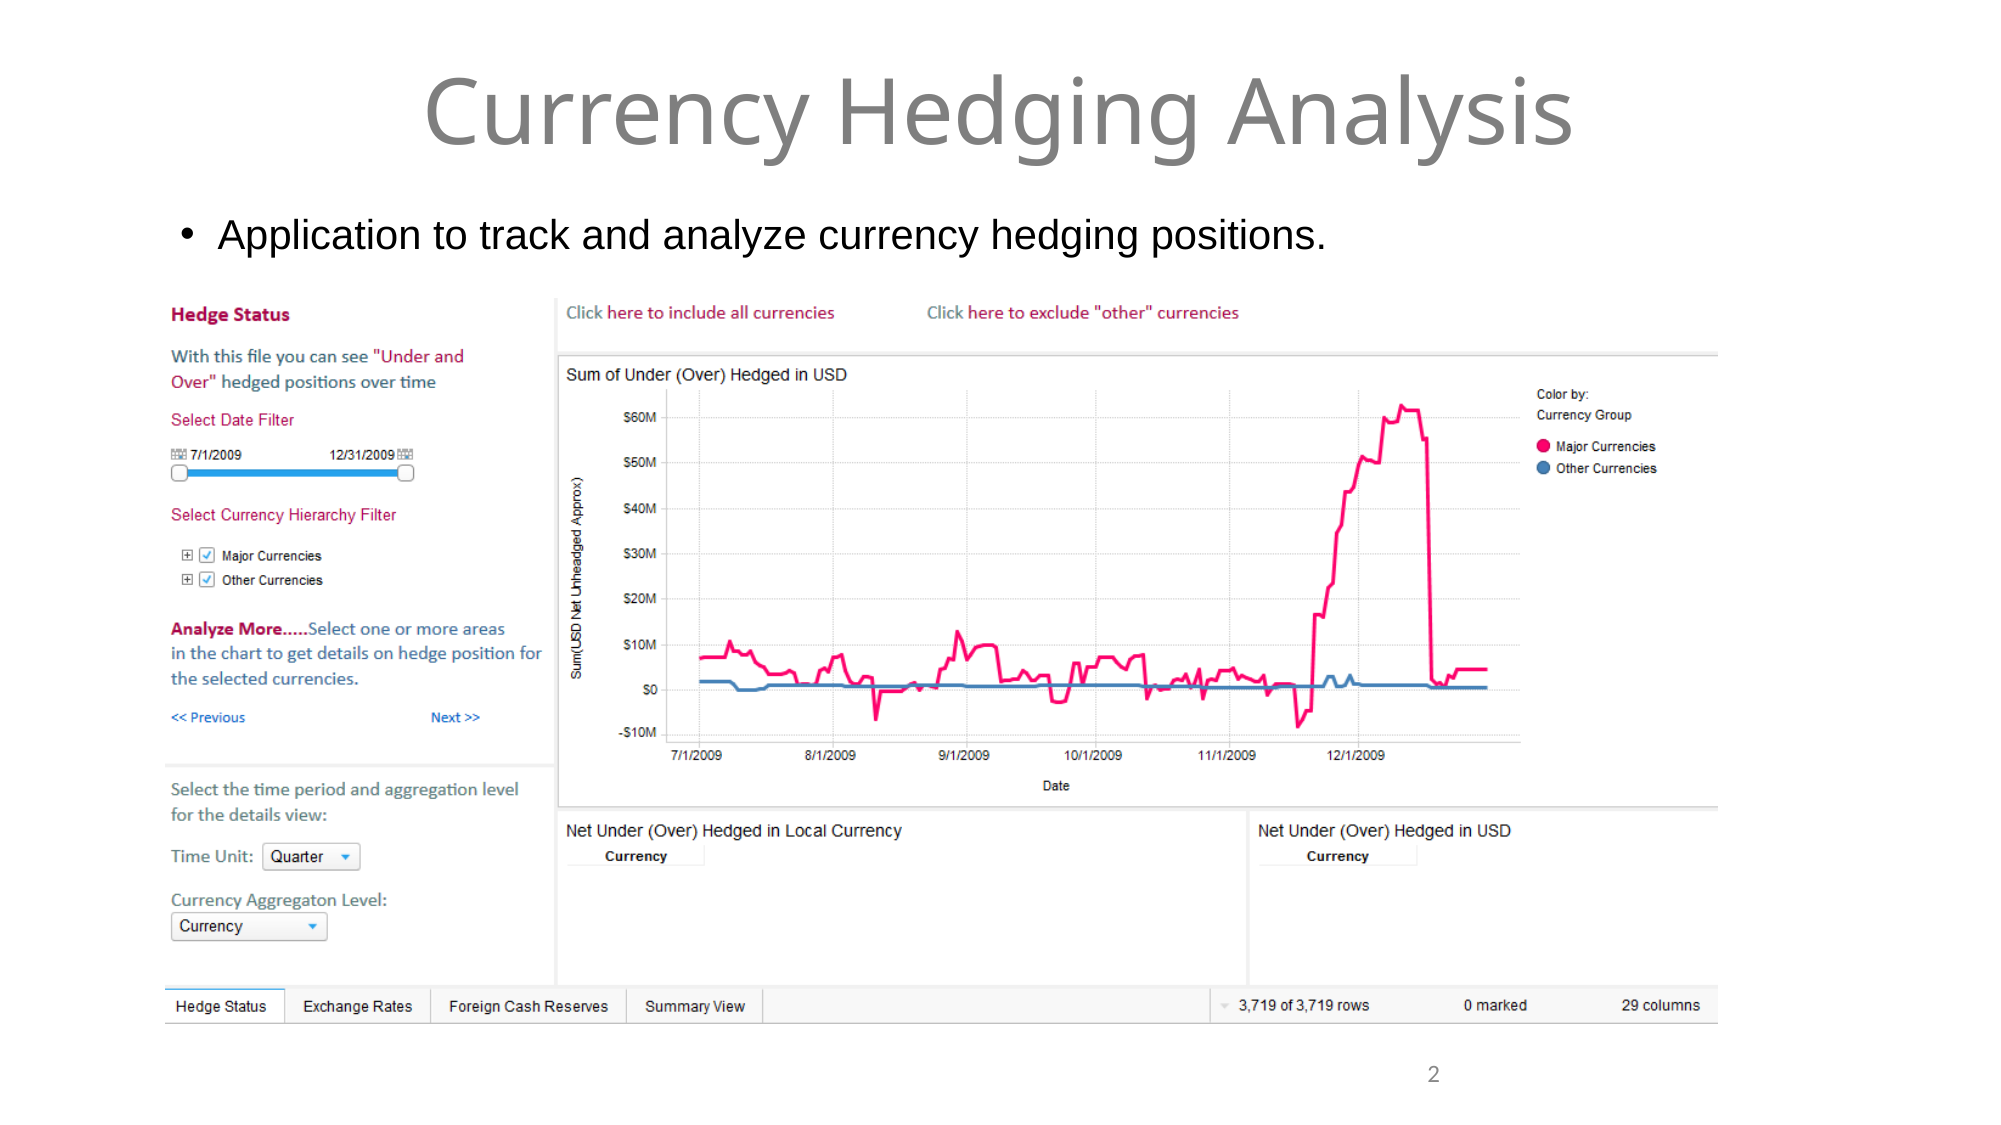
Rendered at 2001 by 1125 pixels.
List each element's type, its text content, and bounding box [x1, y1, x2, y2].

title Currency Hedging Analysis [137, 6, 1863, 224]
picture [165, 298, 1718, 1024]
list Application to track and analyze currency hedging positions. [165, 205, 1891, 920]
text_box [1412, 1042, 1863, 1103]
